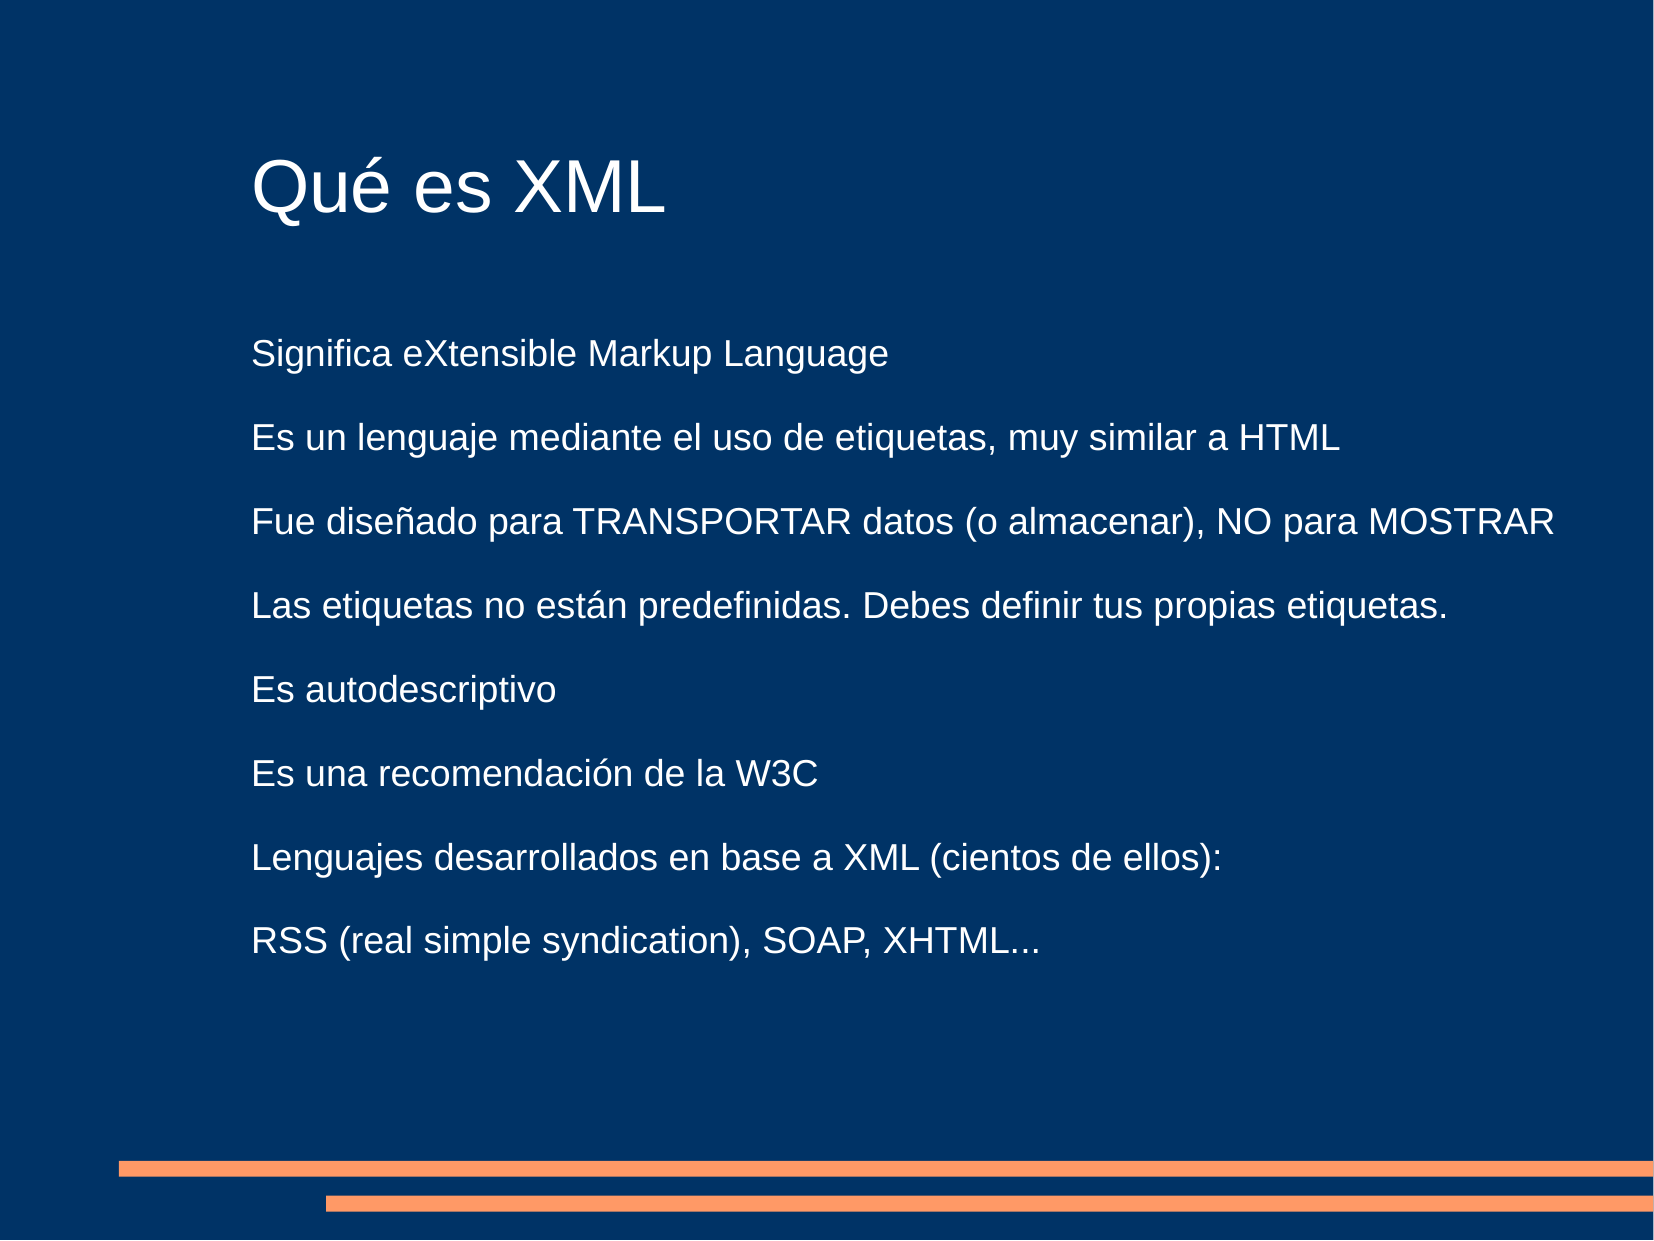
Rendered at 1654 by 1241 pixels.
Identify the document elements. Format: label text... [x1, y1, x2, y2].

text_box Significa eXtensible Markup Language Es un lenguaje mediante el uso de etiquetas, muy similar a HTML Fue diseñado para TRANSPORTAR datos (o almacenar), NO para MOSTRAR Las etiquetas no están predefinidas. Debes definir tus propias etiquetas. Es autodescriptivo Es una recomendación de la W3C Lenguajes desarrollados en base a XML (cientos de ellos): RSS (real simple syndication), SOAP, XHTML... [236, 324, 1627, 970]
text_box Qué es XML [236, 137, 1359, 237]
